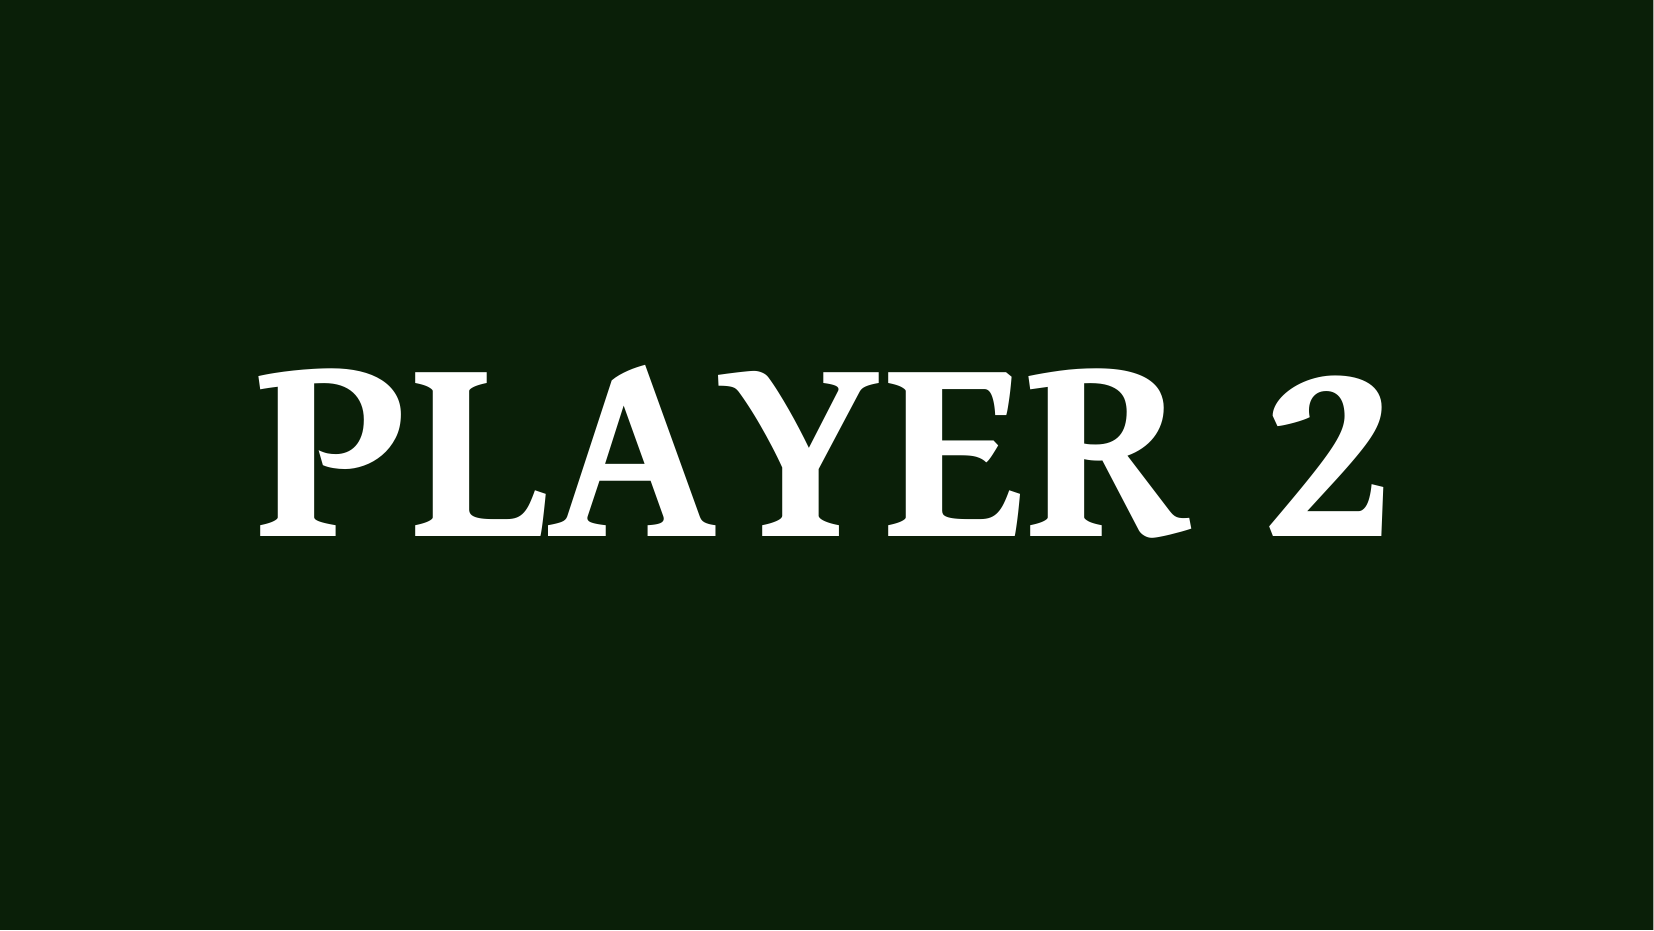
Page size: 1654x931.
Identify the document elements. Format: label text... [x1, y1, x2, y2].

title PLAYER 2 [82, 59, 1571, 857]
